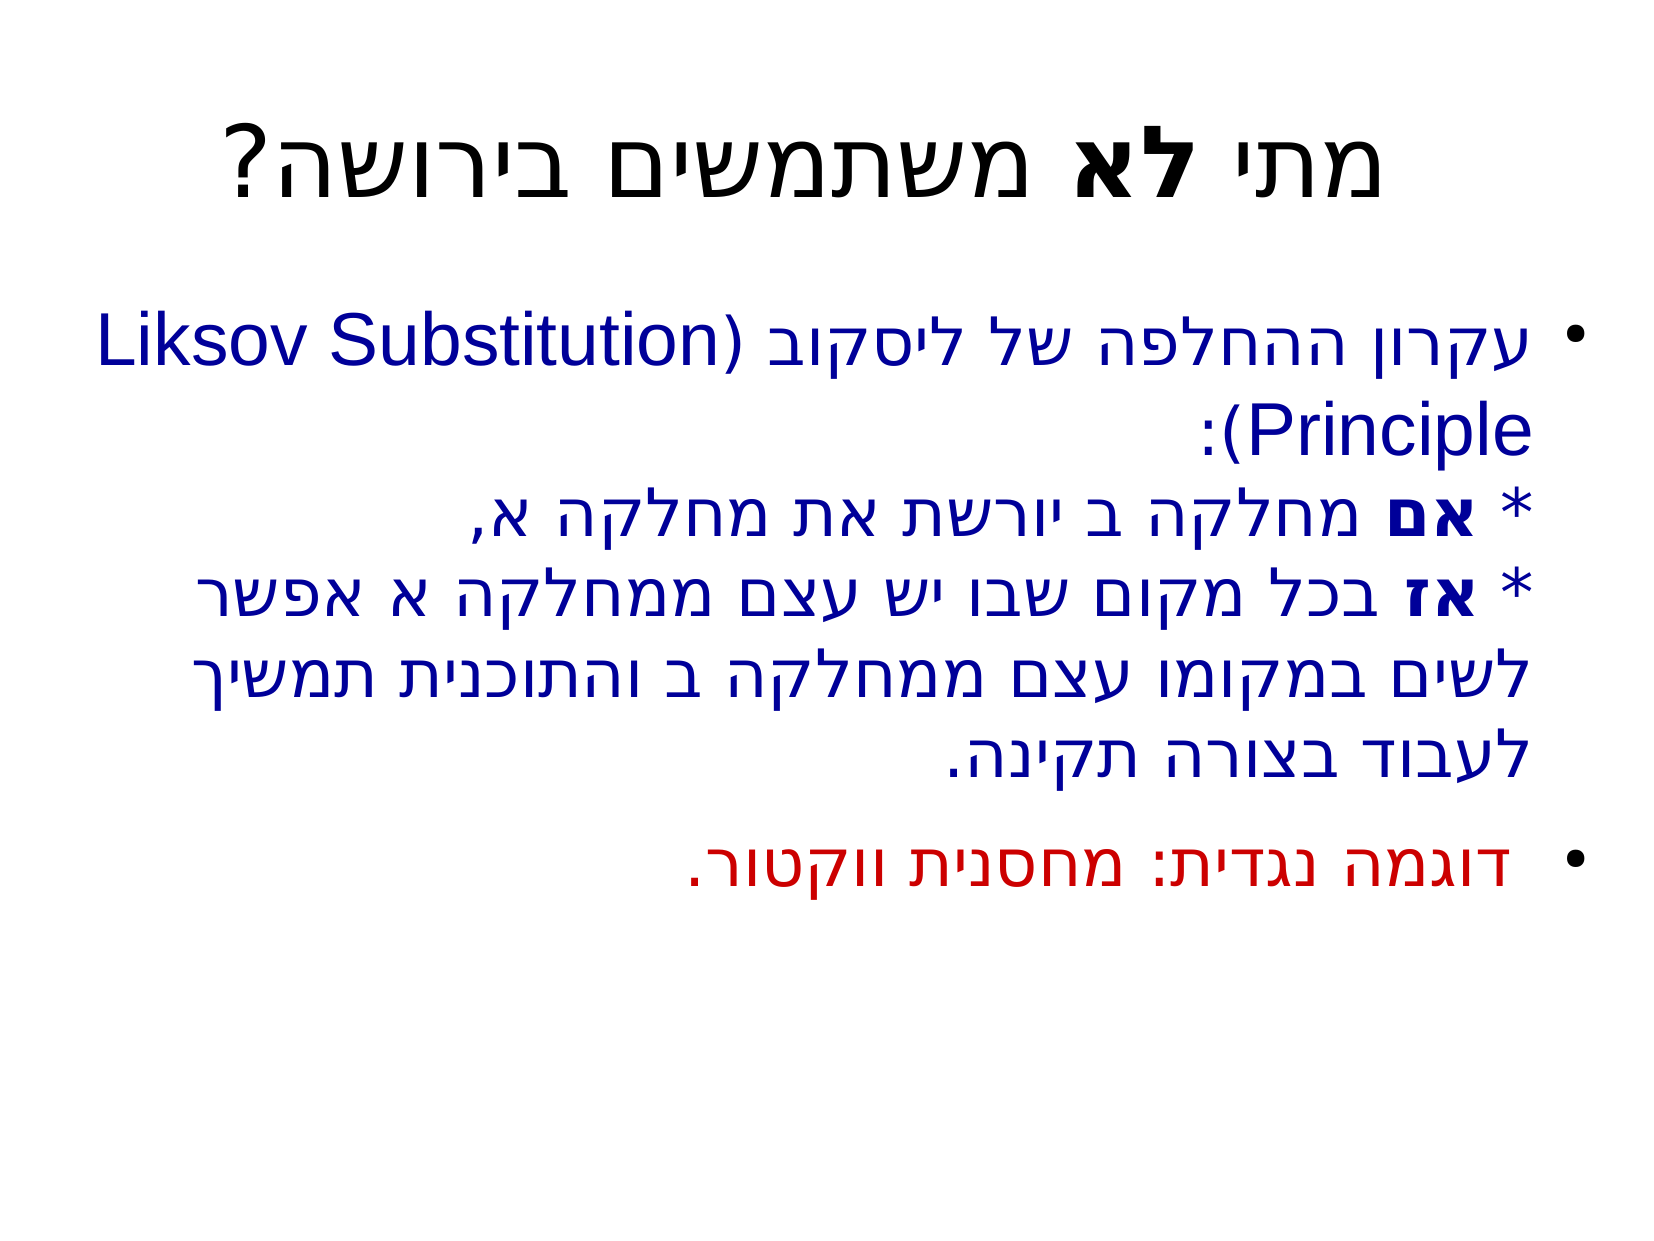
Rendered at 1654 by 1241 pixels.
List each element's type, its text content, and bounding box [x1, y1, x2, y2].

list עקרון ההחלפה של ליסקוב (Liksov Substitution Principle): * אם מחלקה ב יורשת את מחלקה א, * אז בכל מקום שבו יש עצם ממחלקה א אפשר לשים במקומו עצם ממחלקה ב והתוכנית תמשיך לעבוד בצורה תקינה. דוגמה נגדית: מחסנית ווקטור. [82, 290, 1606, 1126]
title מתי לא משתמשים בירושה? [63, 45, 1546, 271]
